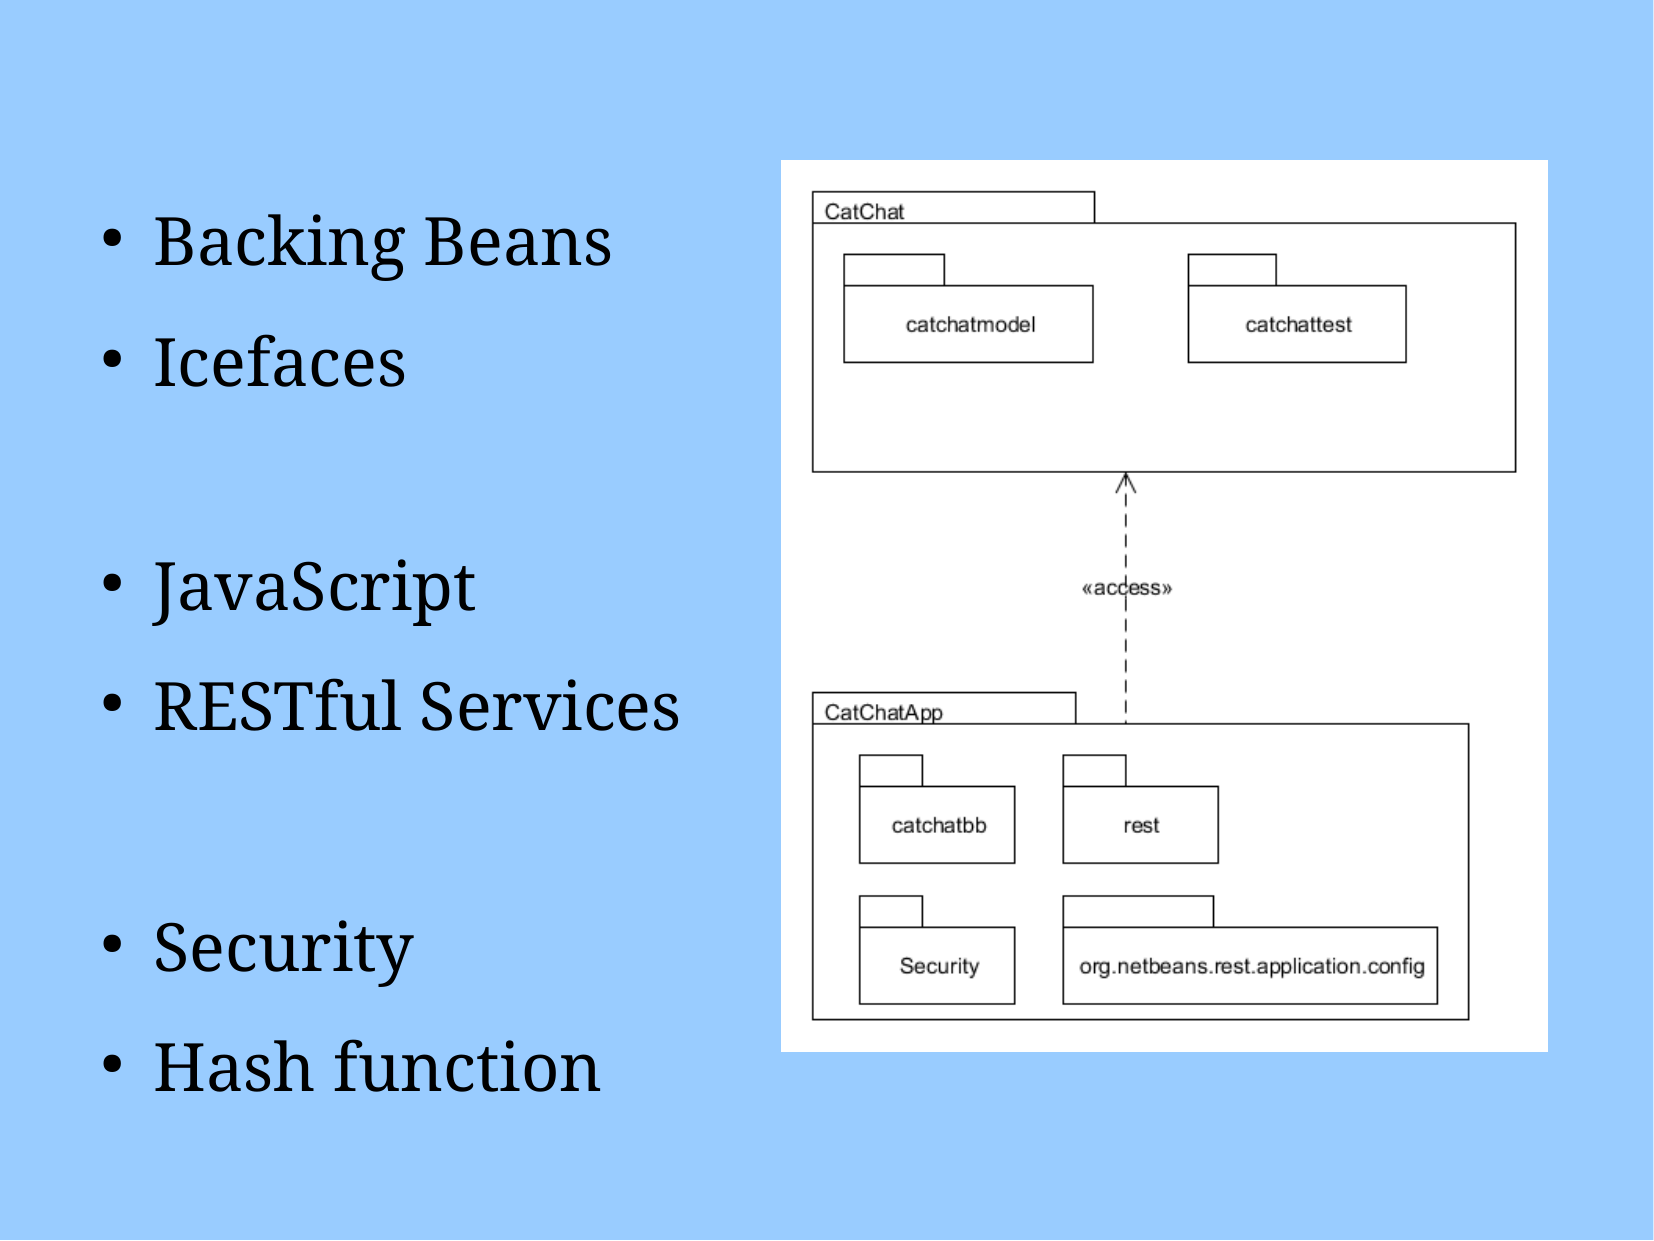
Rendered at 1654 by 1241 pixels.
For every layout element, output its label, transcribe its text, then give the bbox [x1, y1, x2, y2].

list Backing Beans Icefaces JavaScript RESTful Services Security Hash function [82, 194, 1571, 1151]
picture [781, 160, 1548, 1052]
